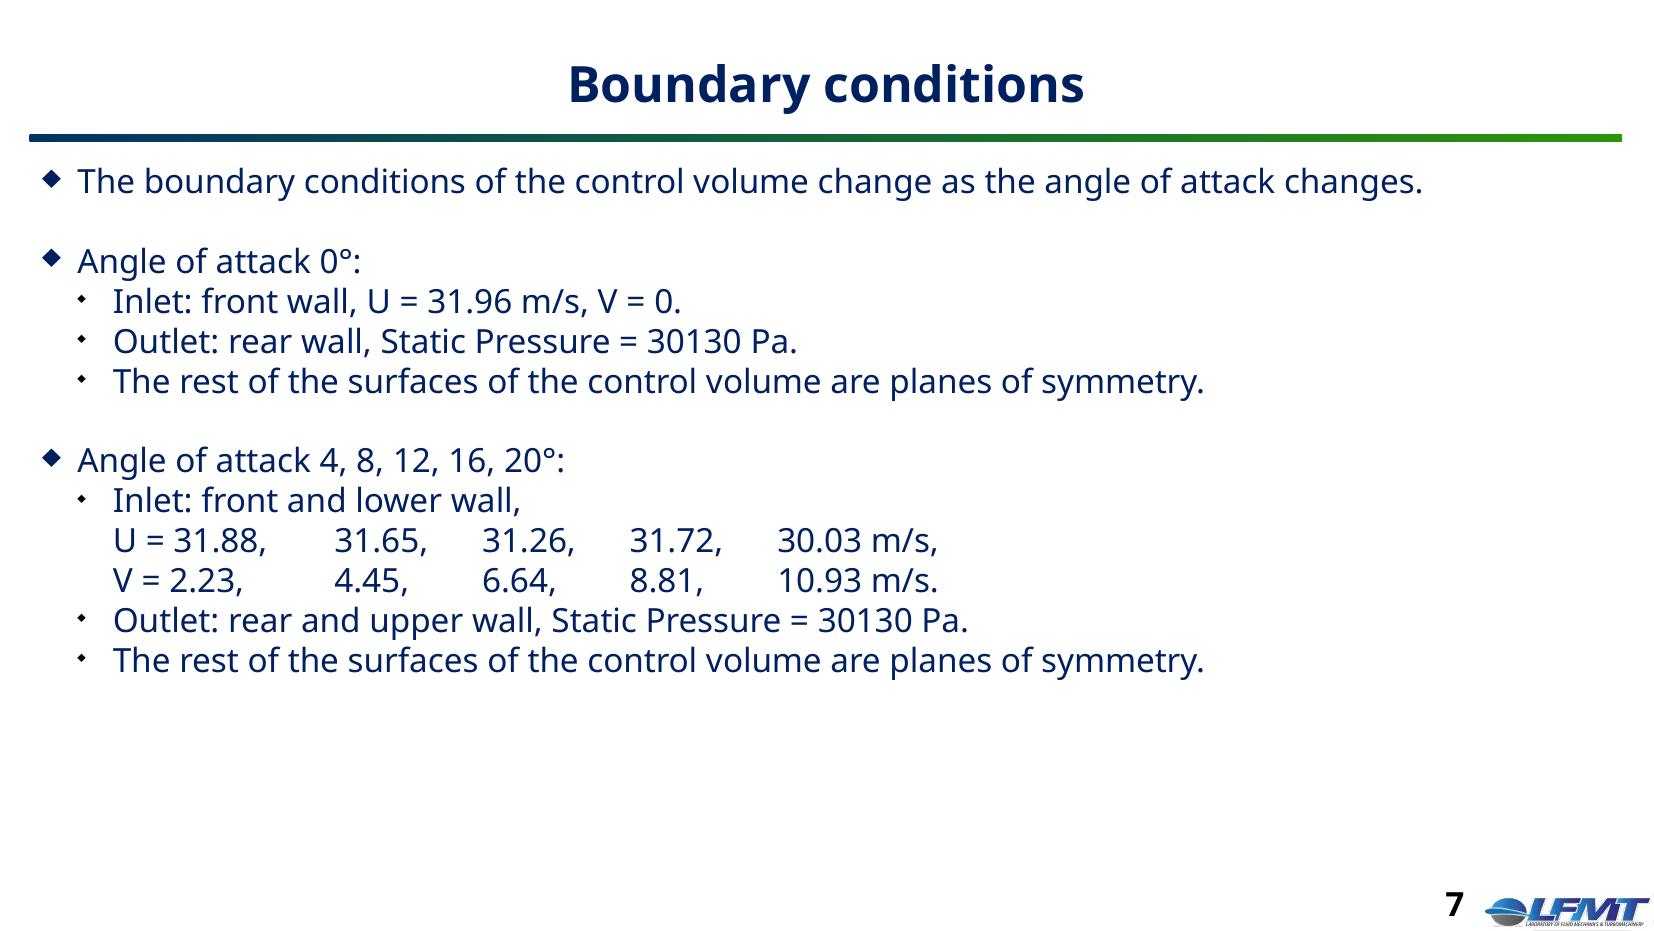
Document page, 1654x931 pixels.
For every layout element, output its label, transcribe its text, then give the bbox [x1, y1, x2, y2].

text_box [1525, 886, 1654, 931]
slide_number <αριθμός> [1093, 880, 1480, 931]
picture [1485, 893, 1651, 931]
text_box The boundary conditions of the control volume change as the angle of attack changes. Angle of attack 0°: Inlet: front wall, U = 31.96 m/s, V = 0. Outlet: rear wall, Static Pressure = 30130 Pa. The rest of the surfaces of the control volume are planes of symmetry. Angle of attack 4, 8, 12, 16, 20°: Inlet: front and lower wall, U = 31.88, 31.65, 31.26, 31.72, 30.03 m/s, V = 2.23, 4.45, 6.64, 8.81, 10.93 m/s. Outlet: rear and upper wall, Static Pressure = 30130 Pa. The rest of the surfaces of the control volume are planes of symmetry. [27, 152, 1628, 732]
title Boundary conditions [28, 34, 1625, 130]
